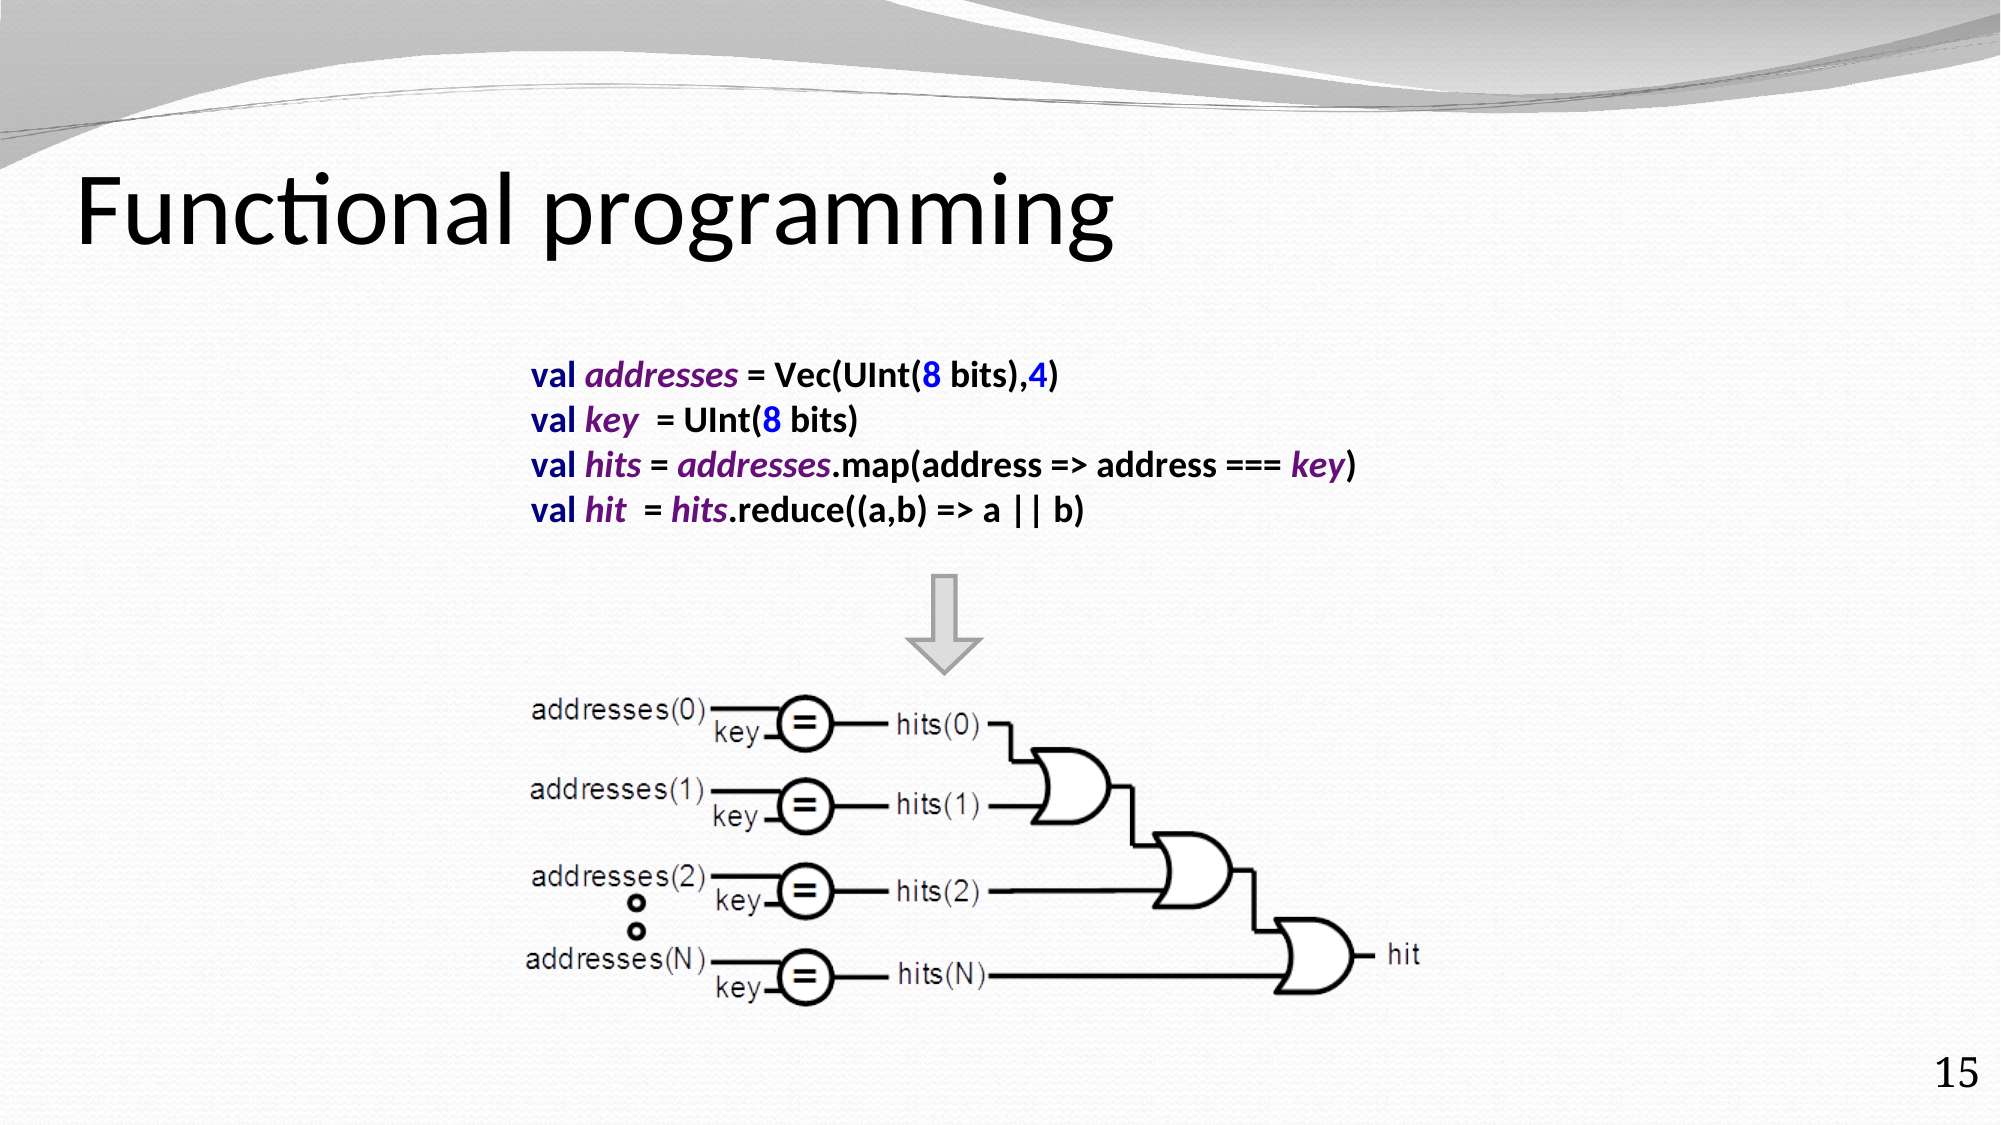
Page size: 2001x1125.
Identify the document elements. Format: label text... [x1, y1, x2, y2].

title Functional programming [75, 78, 1426, 266]
text_box val addresses = Vec(UInt(8 bits),4) val key = UInt(8 bits) val hits = addresses.map(address => address === key) val hit = hits.reduce((a,b) => a || b) [516, 342, 1381, 538]
text_box <numéro> [1813, 1042, 1981, 1103]
picture [0, 0, 2001, 1125]
text_box [909, 576, 980, 674]
